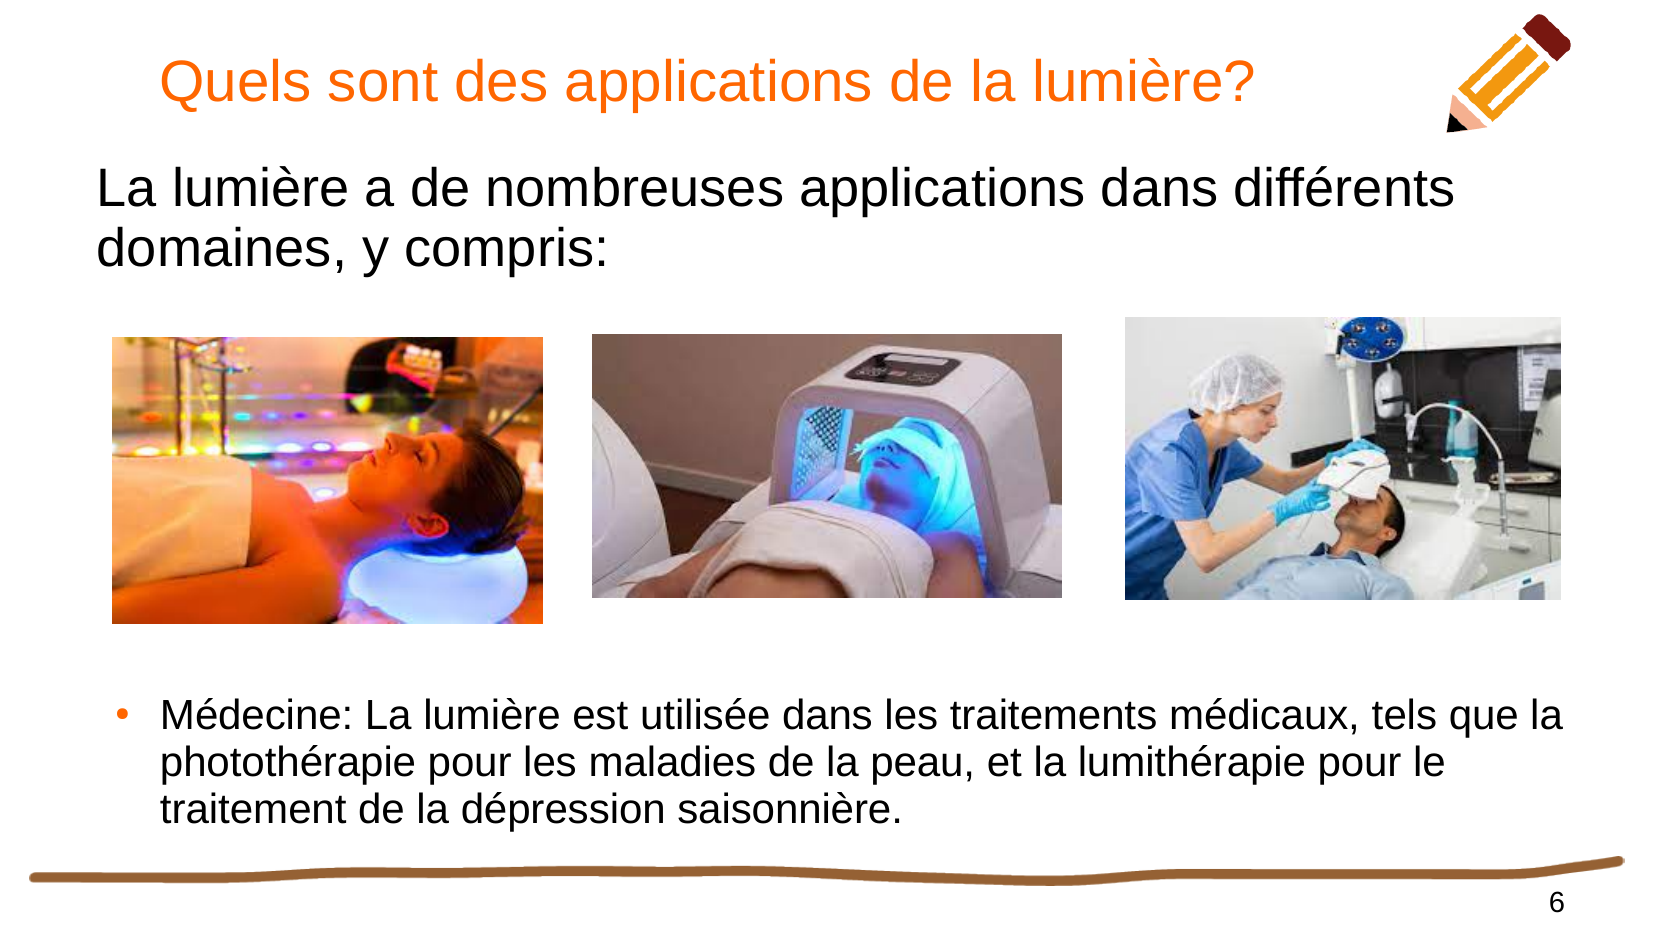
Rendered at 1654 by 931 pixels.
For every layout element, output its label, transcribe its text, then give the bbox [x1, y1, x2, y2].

picture [1125, 317, 1561, 601]
picture [1446, 14, 1571, 133]
title Quels sont des applications de la lumière? [88, 29, 1447, 133]
picture [29, 856, 1625, 886]
text_box La lumière a de nombreuses applications dans différents domaines, y compris: [81, 150, 1488, 286]
picture [112, 337, 543, 624]
picture [592, 334, 1062, 598]
list Médecine: La lumière est utilisée dans les traitements médicaux, tels que la photothérapie pour les maladies de la peau, et la lumithérapie pour le traitement de la dépression saisonnière. [100, 691, 1577, 835]
